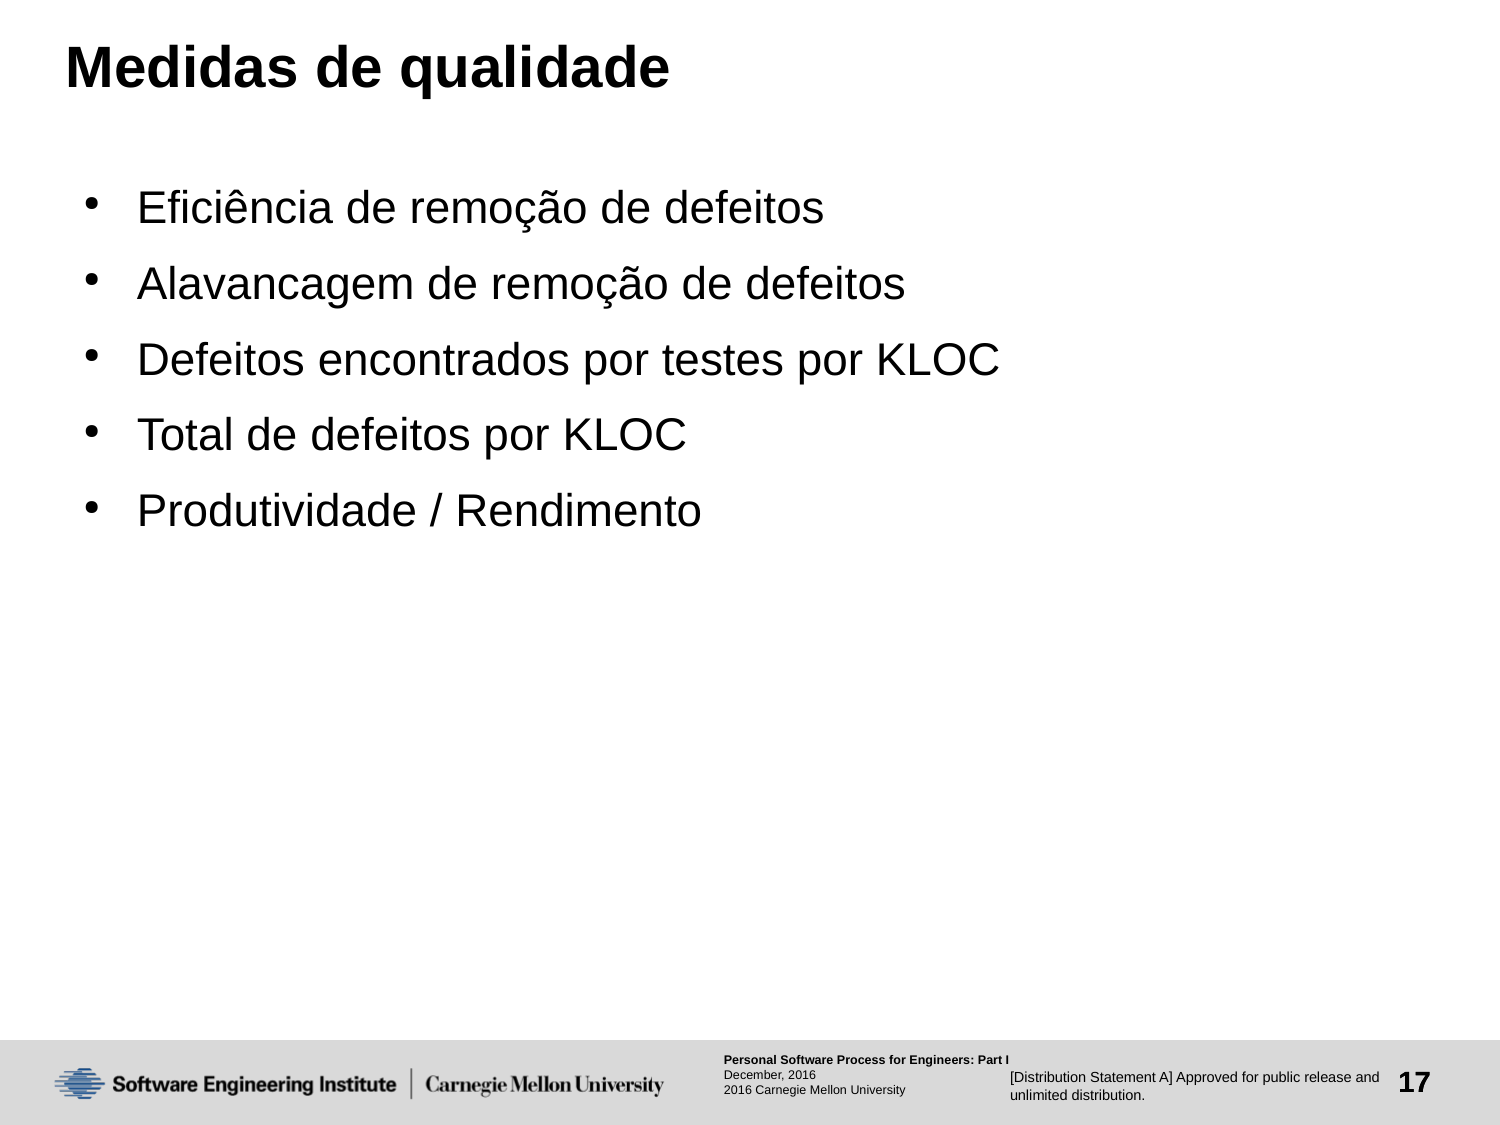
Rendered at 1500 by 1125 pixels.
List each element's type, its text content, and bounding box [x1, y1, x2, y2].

title Medidas de qualidade [65, 37, 1313, 148]
picture [46, 1061, 673, 1104]
list Eficiência de remoção de defeitos Alavancagem de remoção de defeitos Defeitos encontrados por testes por KLOC Total de defeitos por KLOC Produtividade / Rendimento [65, 177, 1431, 1000]
